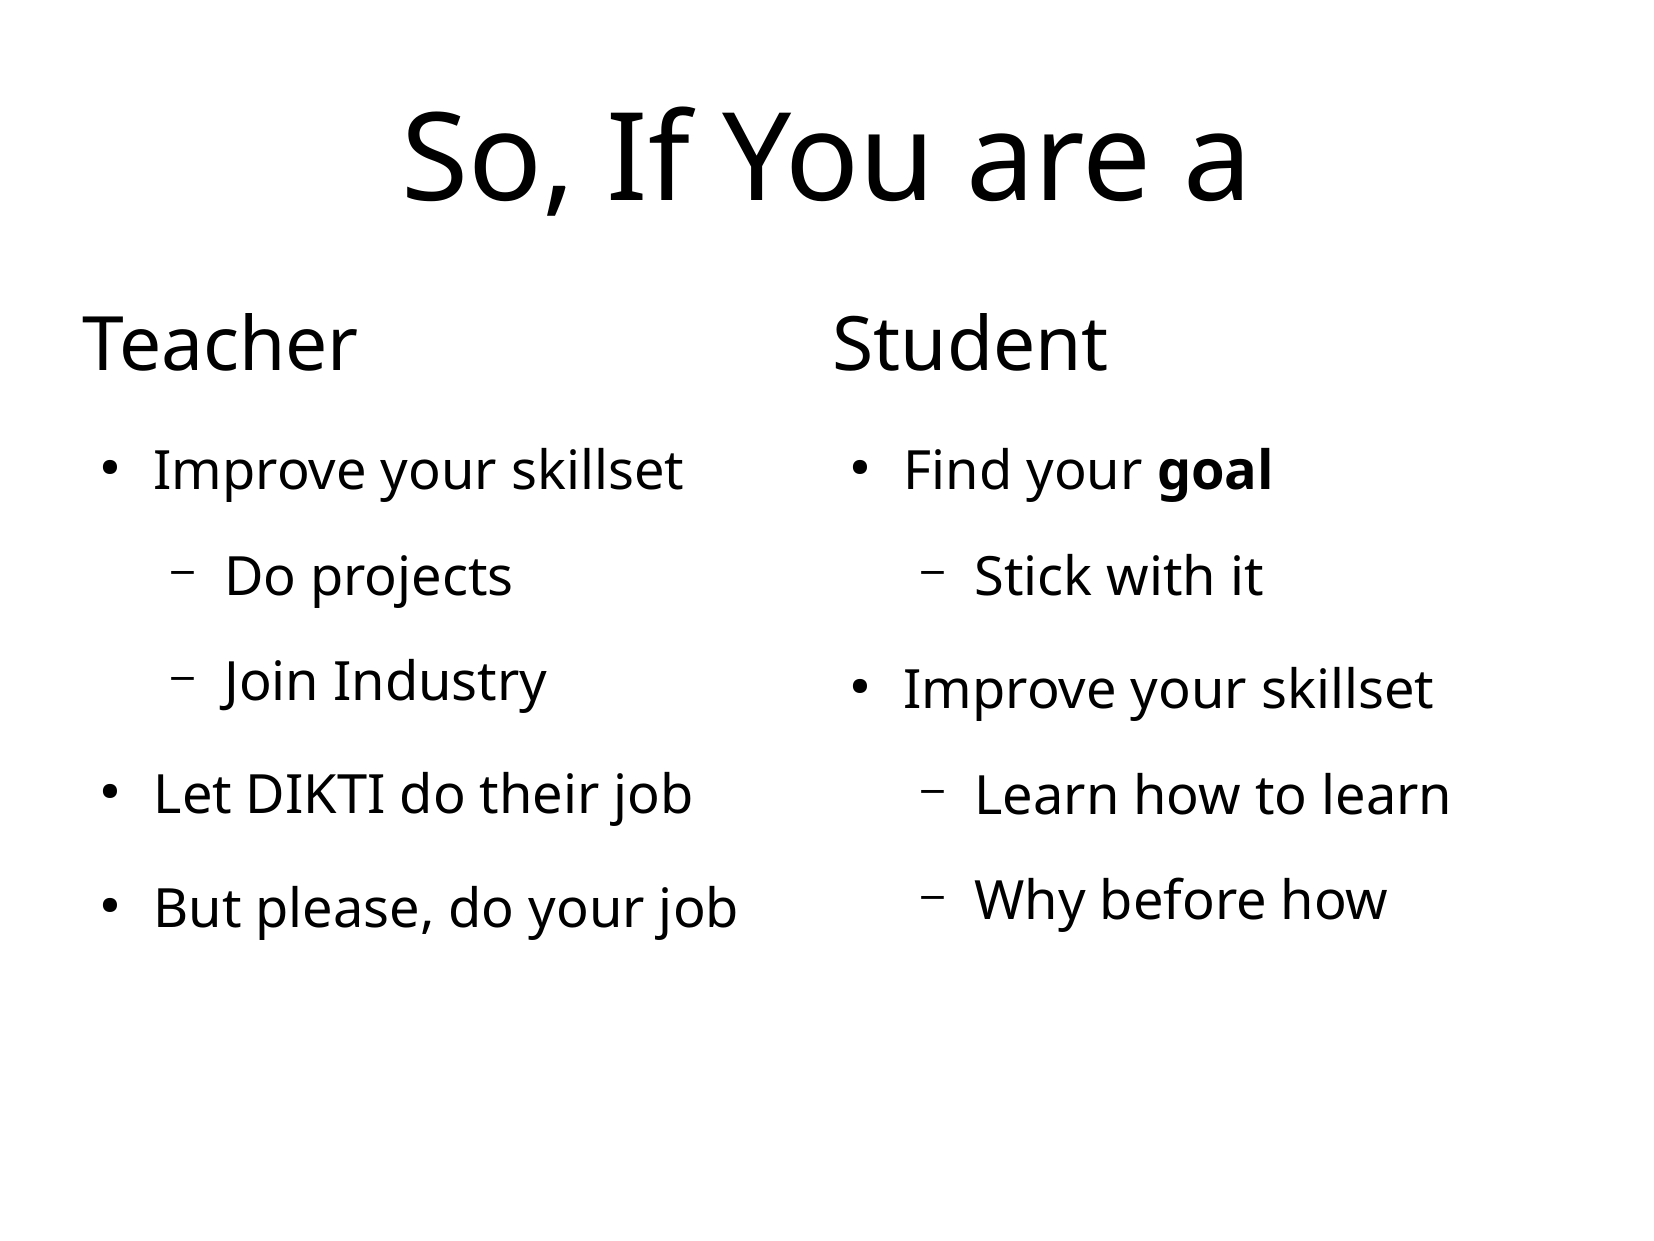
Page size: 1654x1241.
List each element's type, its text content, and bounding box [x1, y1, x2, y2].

list Student Find your goal Stick with it Improve your skillset Learn how to learn Why before how [832, 290, 1576, 1010]
title So, If You are a [82, 49, 1571, 257]
list Teacher Improve your skillset Do projects Join Industry Let DIKTI do their job But please, do your job [82, 290, 826, 1010]
